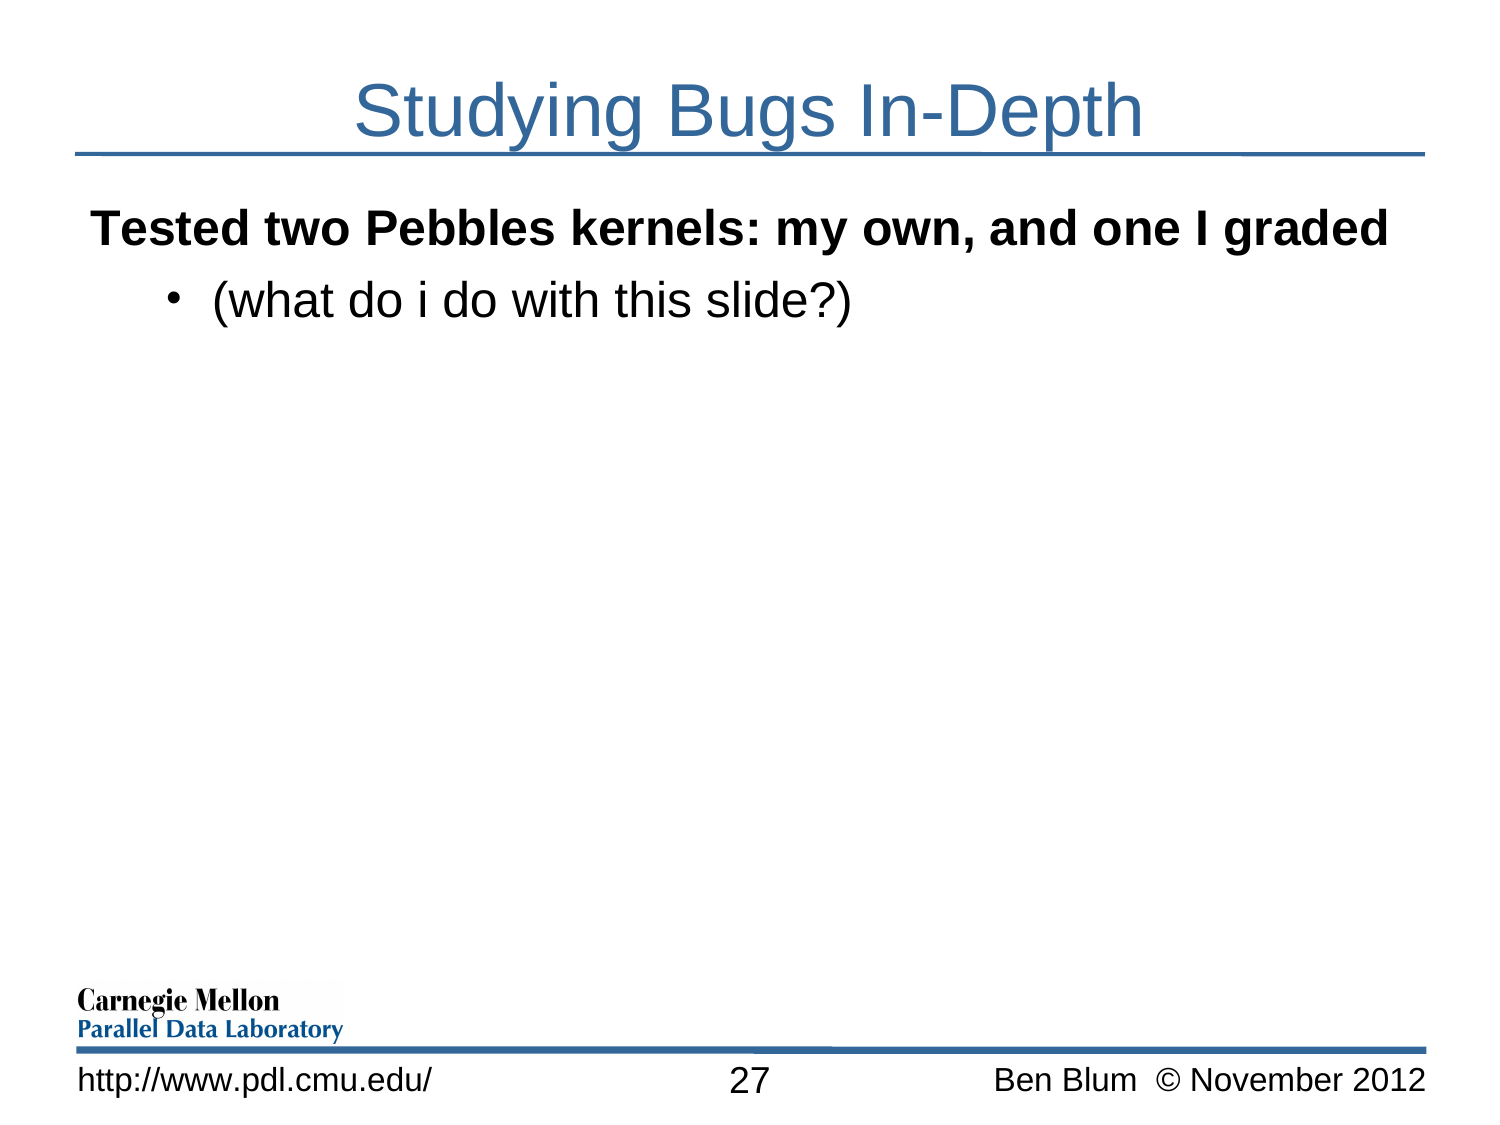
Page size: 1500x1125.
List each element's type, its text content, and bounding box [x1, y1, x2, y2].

list Tested two Pebbles kernels: my own, and one I graded (what do i do with this slide?) [75, 187, 1426, 856]
title Studying Bugs In-Depth [112, 50, 1388, 163]
picture [77, 979, 343, 1044]
